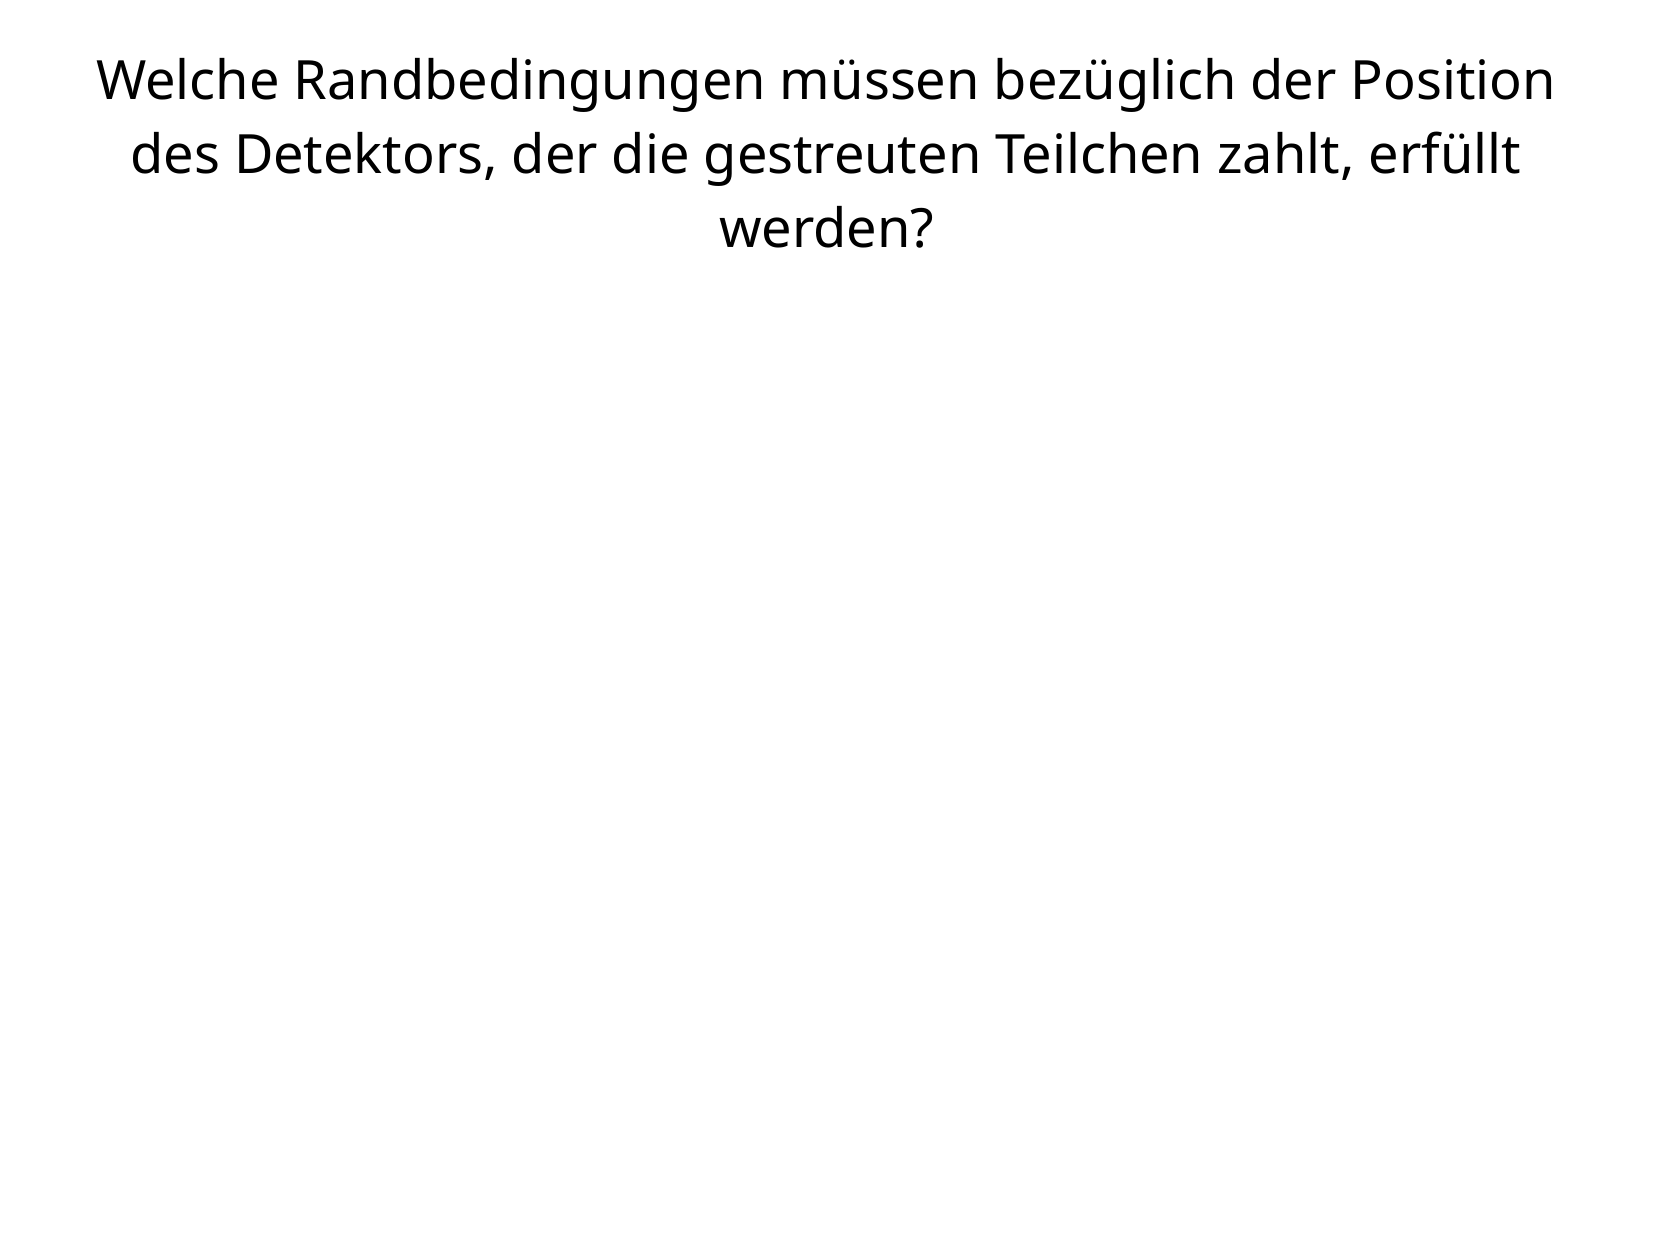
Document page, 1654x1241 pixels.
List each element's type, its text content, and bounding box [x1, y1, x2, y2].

title Welche Randbedingungen müssen bezüglich der Position des Detektors, der die gestreuten Teilchen zahlt, erfüllt werden? [82, 49, 1571, 257]
